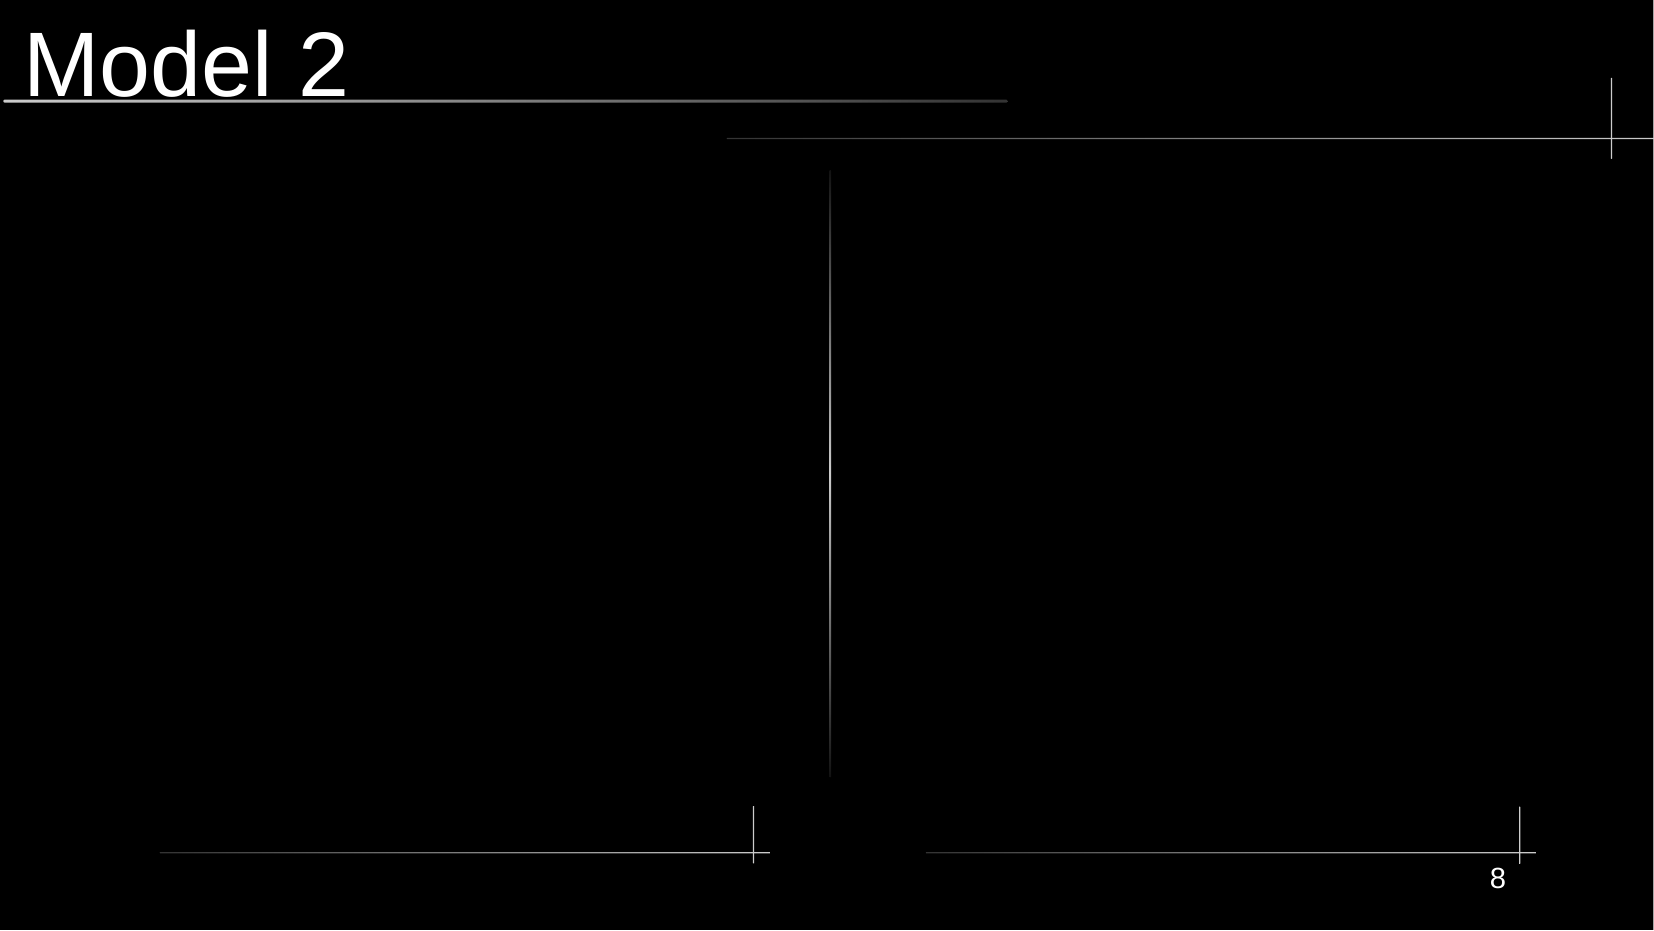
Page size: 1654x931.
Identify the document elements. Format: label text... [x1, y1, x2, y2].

title Model 2 [23, 11, 1589, 119]
